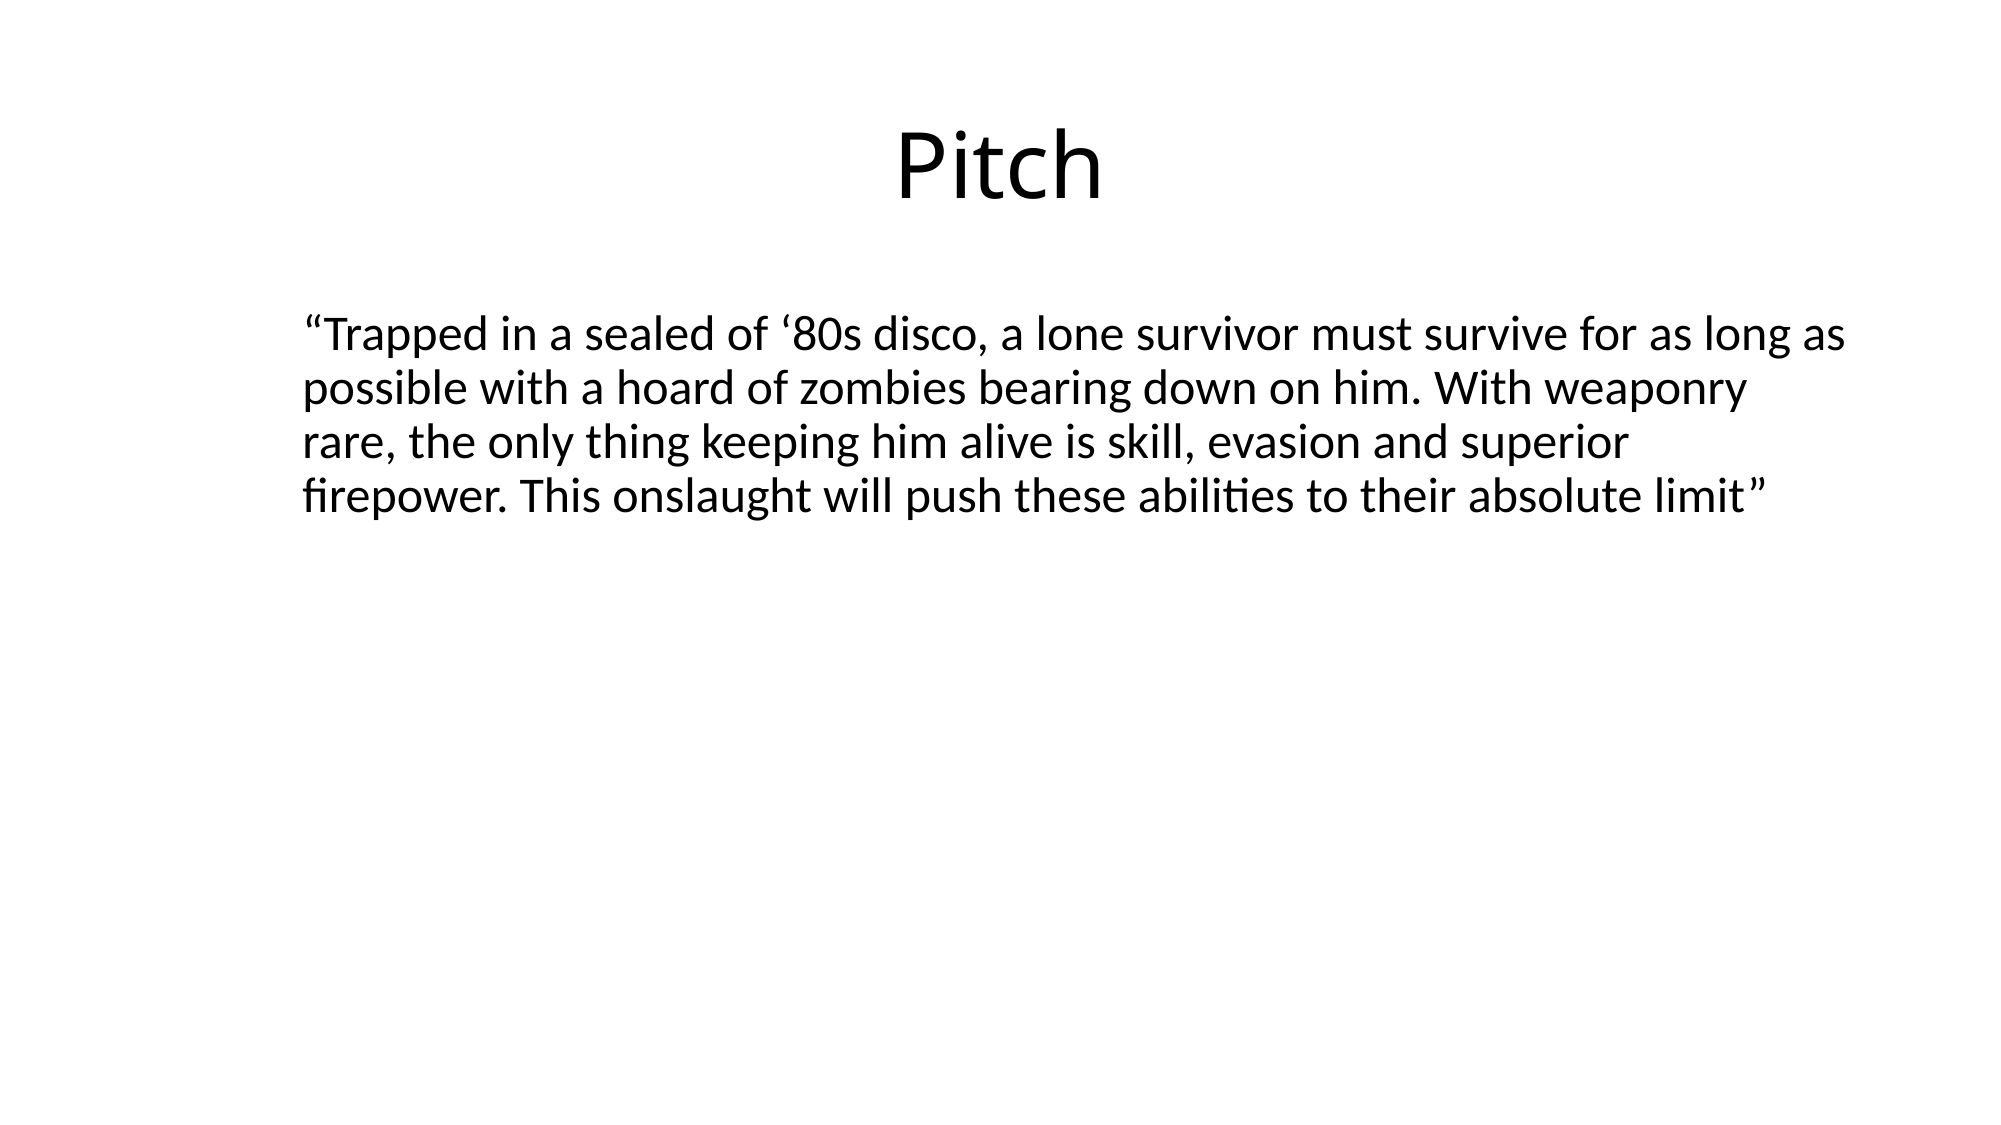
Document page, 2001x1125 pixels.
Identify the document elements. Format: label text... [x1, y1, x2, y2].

title Pitch [137, 59, 1863, 278]
list “Trapped in a sealed of ‘80s disco, a lone survivor must survive for as long as possible with a hoard of zombies bearing down on him. With weaponry rare, the only thing keeping him alive is skill, evasion and superior firepower. This onslaught will push these abilities to their absolute limit” [137, 299, 1863, 1014]
